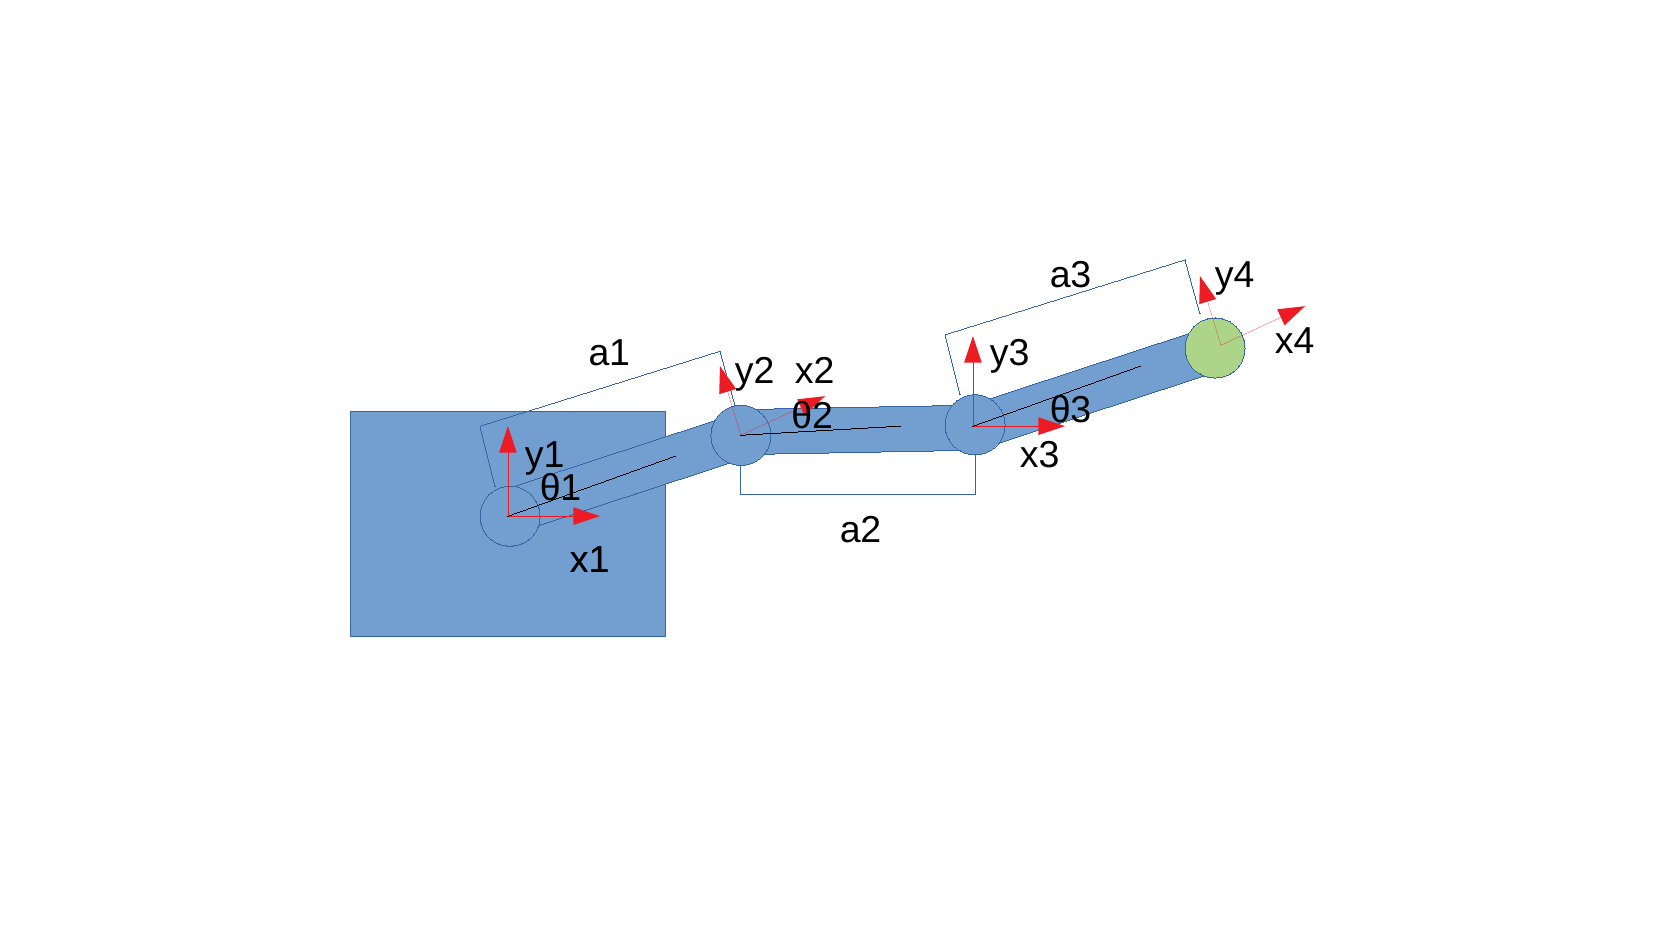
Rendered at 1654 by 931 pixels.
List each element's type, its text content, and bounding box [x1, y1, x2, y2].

text_box a1 [573, 324, 646, 382]
text_box [733, 405, 776, 434]
text_box y4 [1200, 246, 1291, 303]
text_box θ2 [776, 387, 916, 487]
text_box [916, 394, 1005, 455]
text_box x3 [1005, 426, 1111, 525]
text_box x2 [811, 342, 886, 387]
text_box [1066, 318, 1246, 386]
text_box [1214, 317, 1242, 344]
text_box y3 [975, 324, 1066, 382]
text_box x1 [555, 531, 661, 631]
text_box y2 [720, 342, 811, 400]
text_box [974, 383, 1035, 426]
text_box x4 [1260, 312, 1366, 412]
text_box [350, 406, 776, 637]
text_box a3 [1035, 246, 1107, 303]
text_box y1 [510, 426, 601, 483]
text_box θ1 [525, 459, 631, 559]
text_box a2 [825, 501, 897, 558]
text_box θ3 [1035, 381, 1174, 480]
